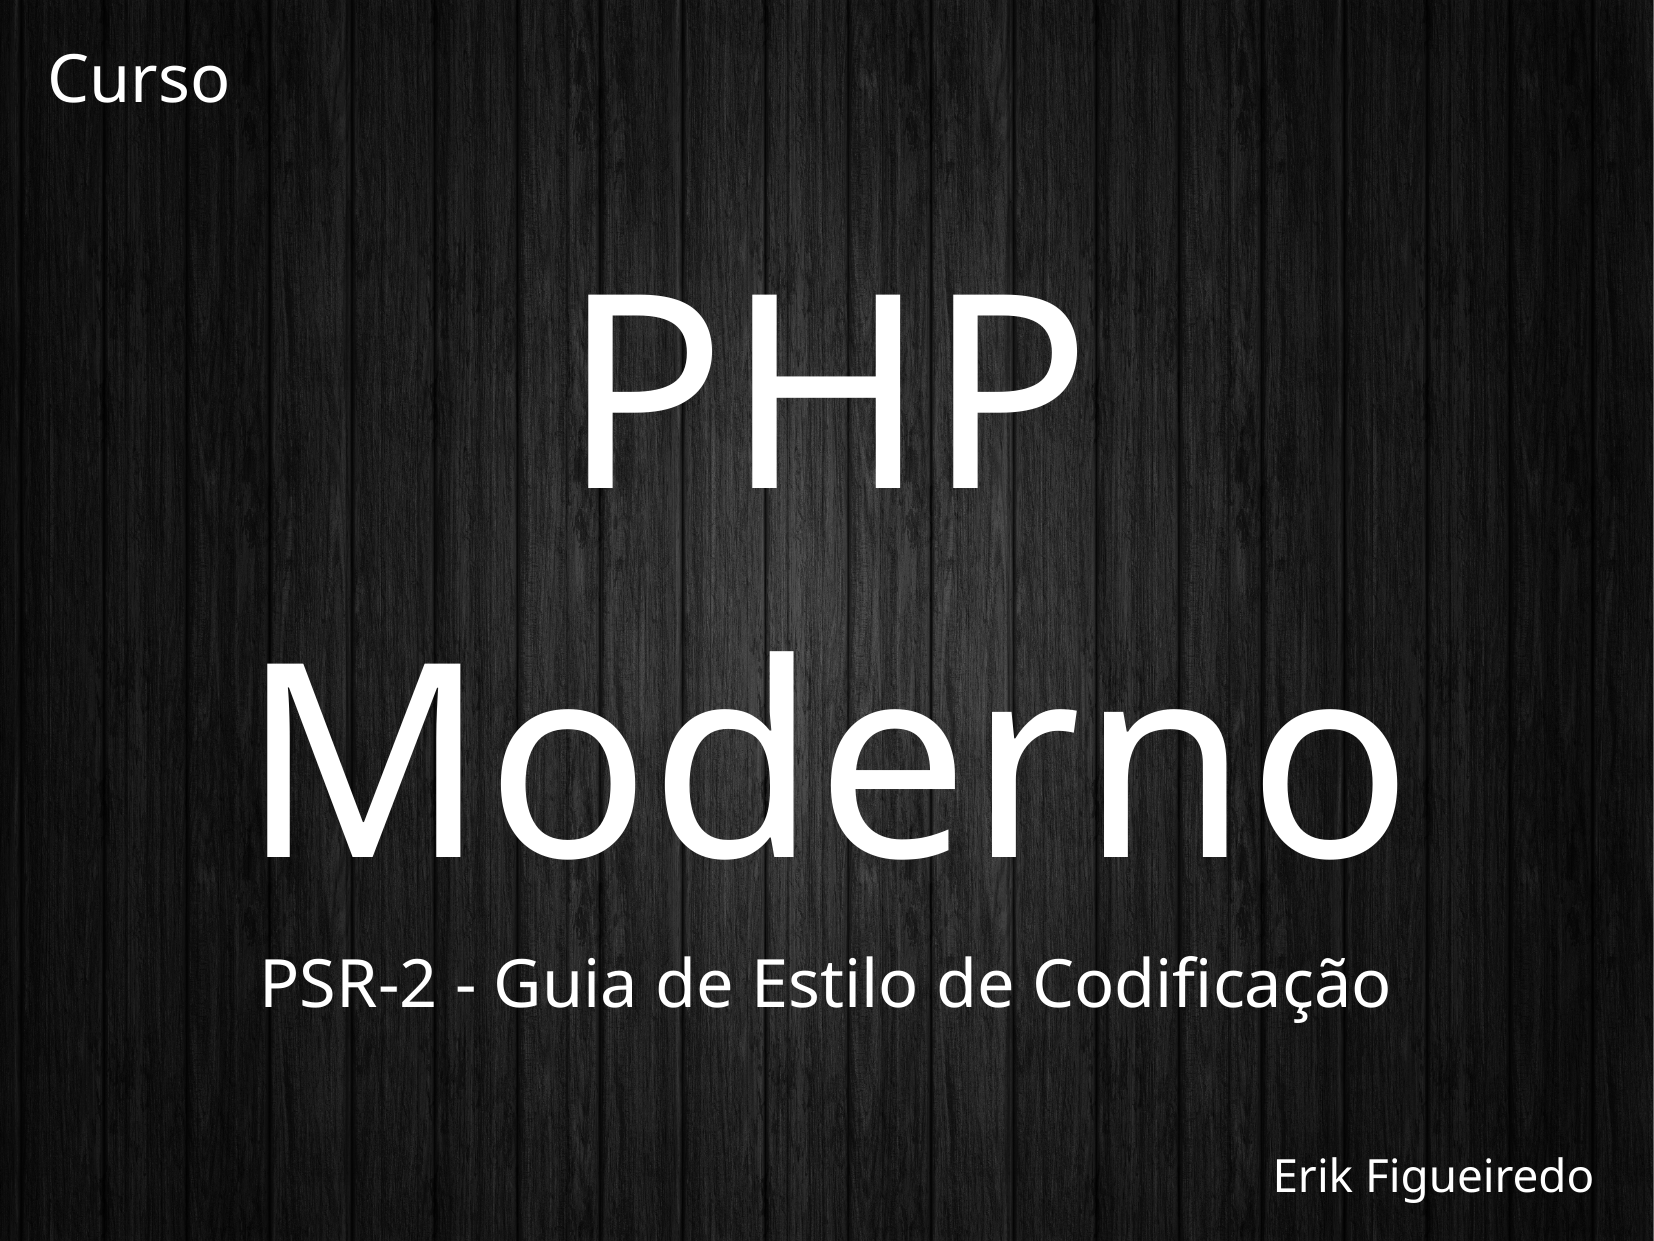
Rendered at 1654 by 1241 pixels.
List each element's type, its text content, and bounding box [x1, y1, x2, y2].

text_box Erik Figueiredo [767, 1133, 1595, 1217]
text_box Curso [47, 35, 1087, 119]
subtitle PHP Moderno PSR-2 - Guia de Estilo de Codificação [82, 118, 1571, 1109]
picture [0, 0, 1654, 1241]
